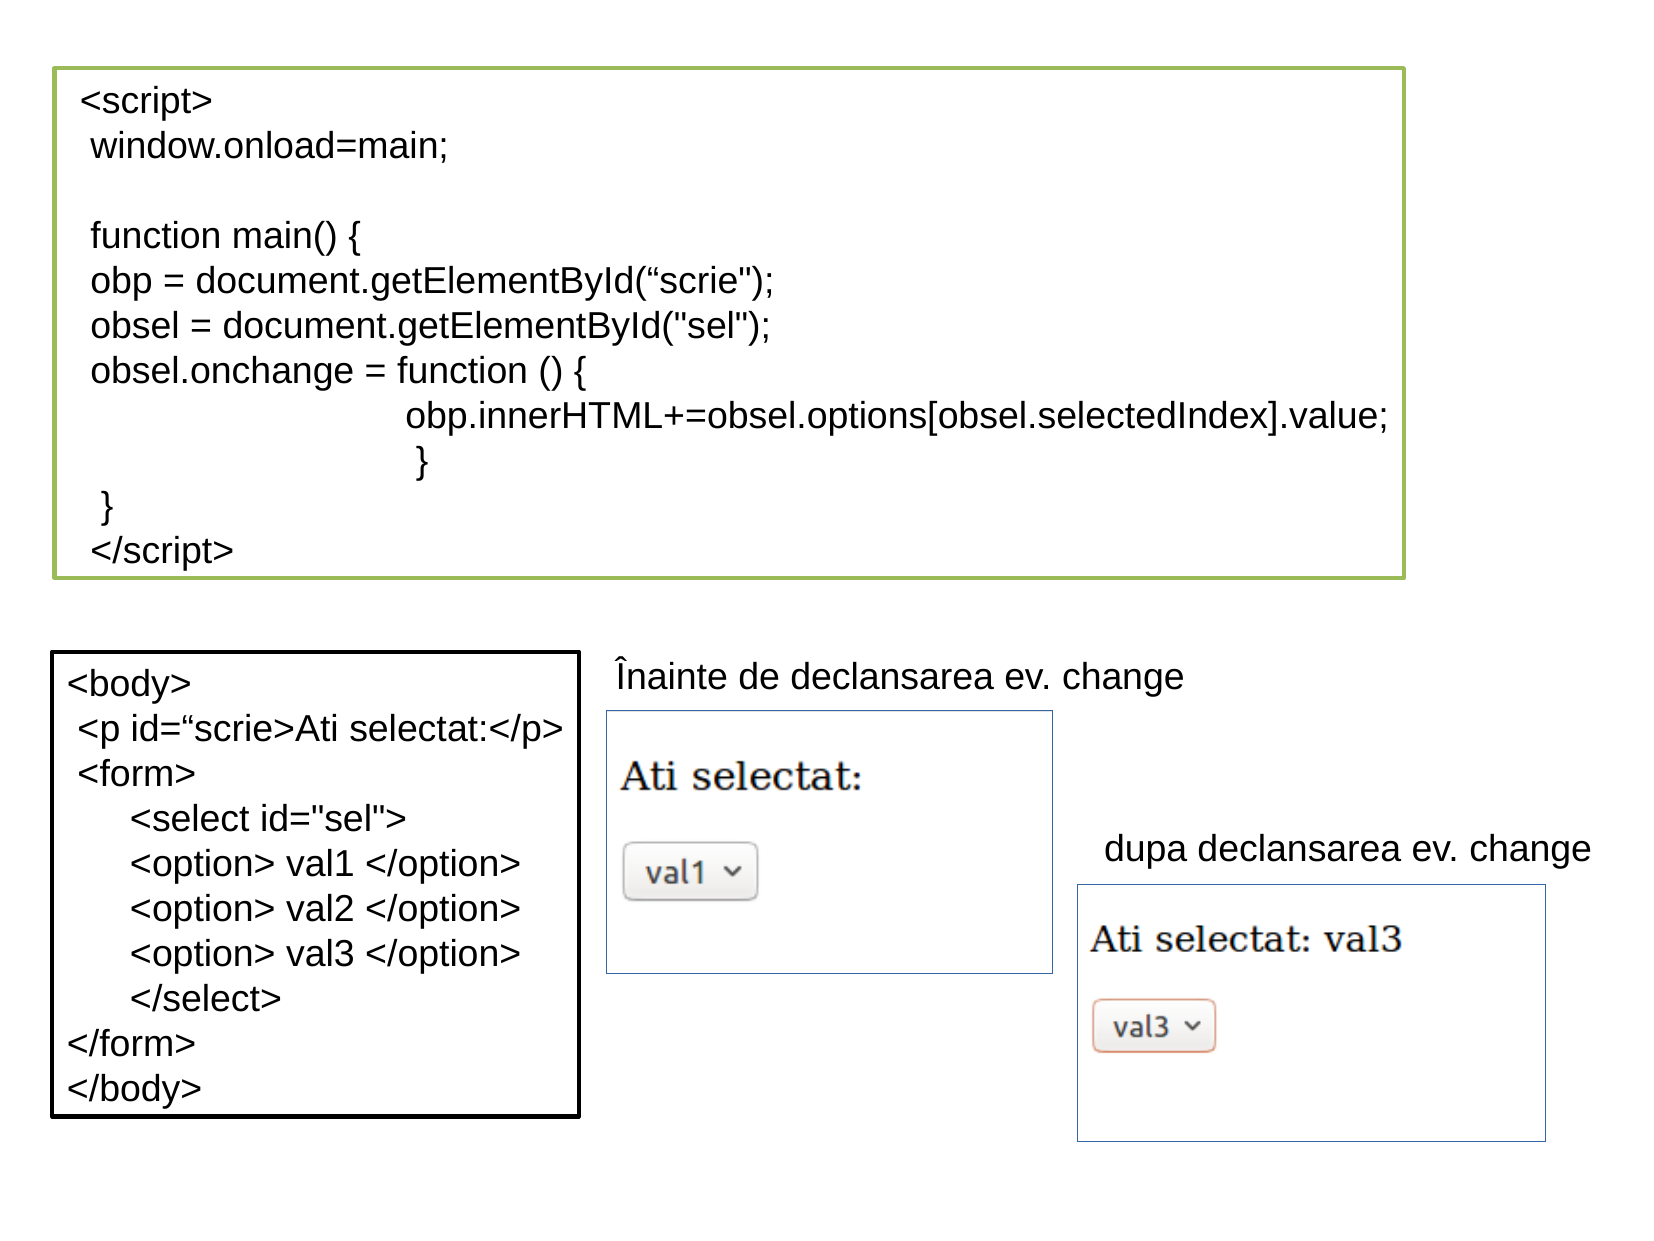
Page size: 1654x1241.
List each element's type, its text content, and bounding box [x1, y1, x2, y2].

text_box Înainte de declansarea ev. change [600, 648, 1200, 705]
text_box <body> <p id=“scrie>Ati selectat:</p> <form> <select id="sel"> <option> val1 </option> <option> val2 </option> <option> val3 </option> </select> </form> </body> [52, 651, 579, 1117]
picture [606, 710, 1053, 974]
text_box <script> window.onload=main; function main() { obp = document.getElementById(“scrie"); obsel = document.getElementById("sel"); obsel.onchange = function () { obp.innerHTML+=obsel.options[obsel.selectedIndex].value; } } </script> [54, 68, 1404, 578]
text_box dupa declansarea ev. change [1089, 819, 1613, 877]
picture [1077, 884, 1546, 1142]
